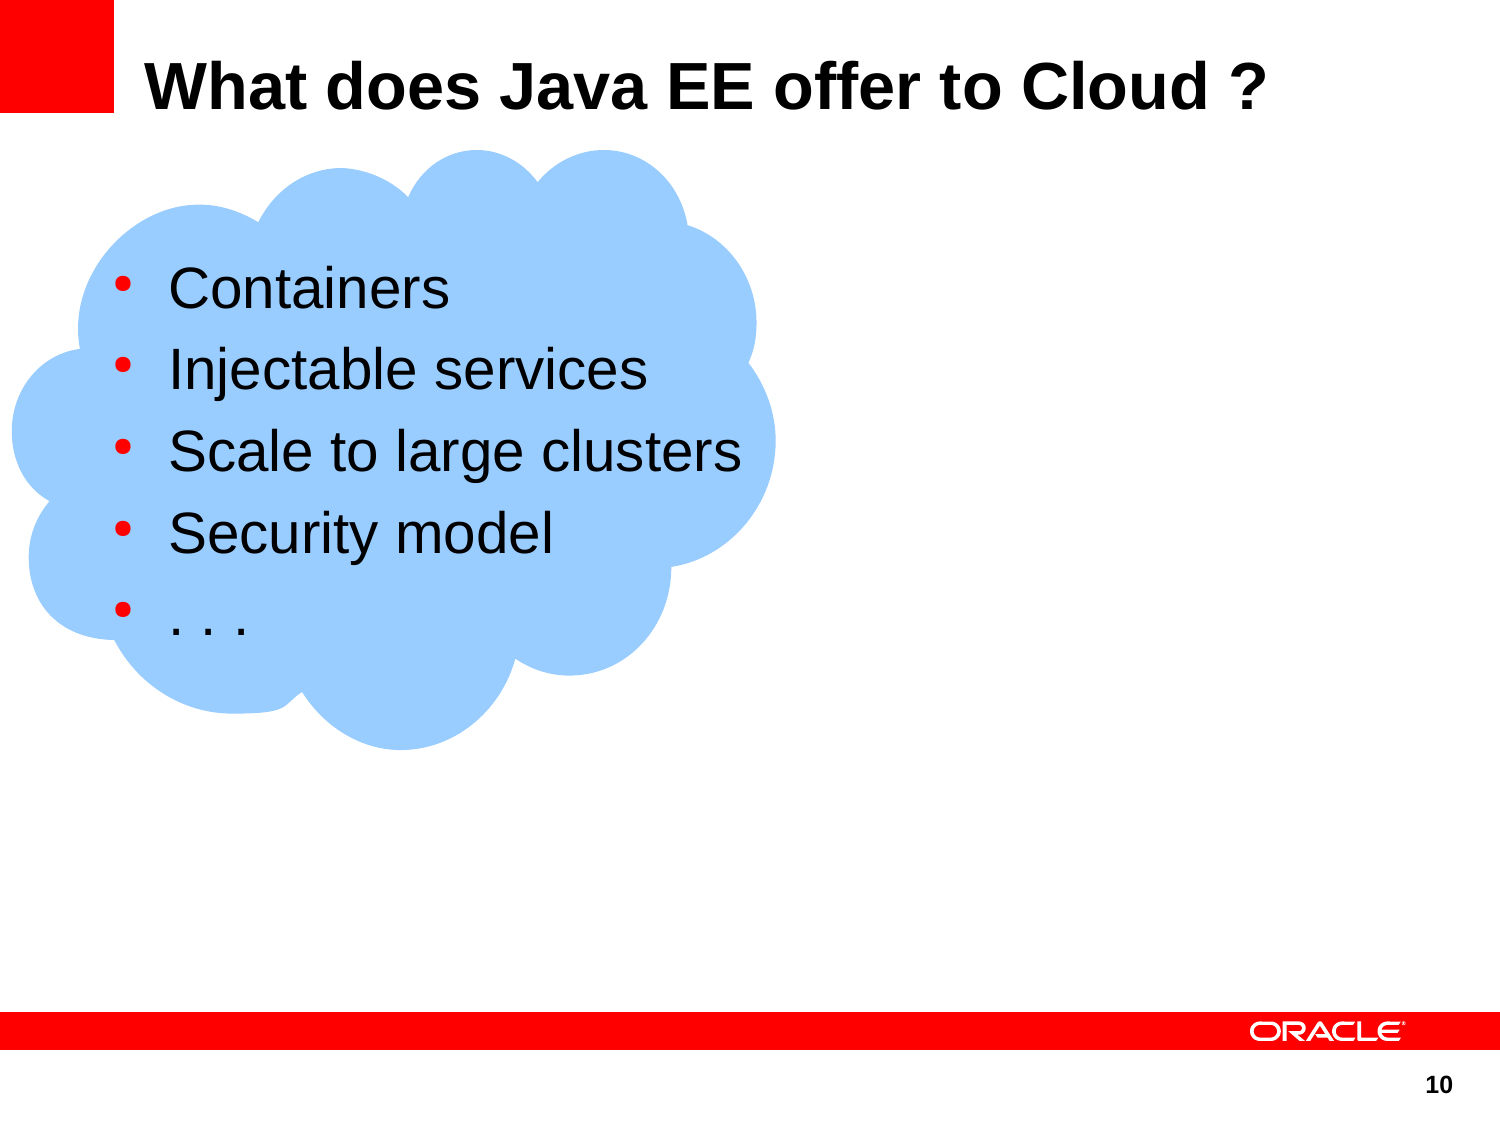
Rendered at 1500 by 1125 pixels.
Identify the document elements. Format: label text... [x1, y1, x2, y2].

picture [0, 1012, 1500, 1050]
title What does Java EE offer to Cloud ? [129, 17, 1500, 157]
text_box [11, 157, 727, 640]
list Containers Injectable services Scale to large clusters Security model . . . [112, 249, 1447, 953]
picture [0, 0, 114, 113]
